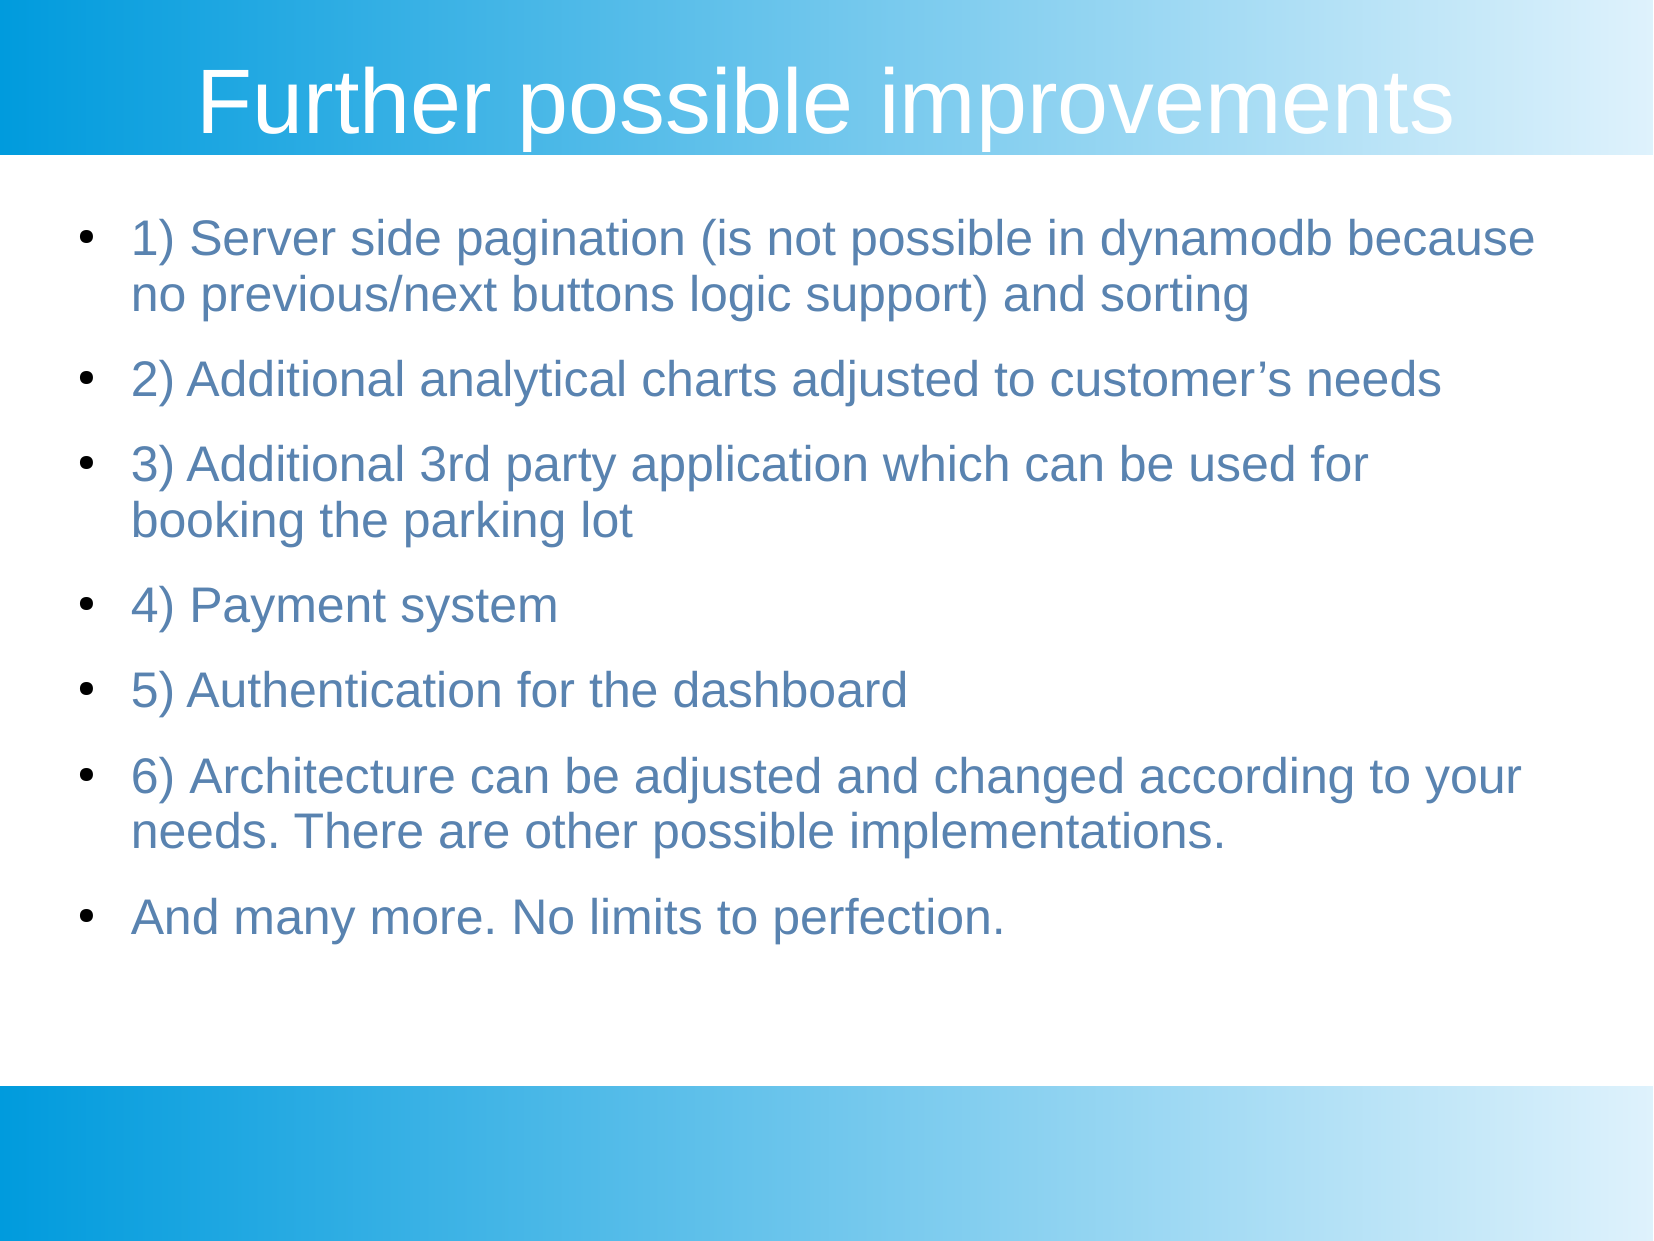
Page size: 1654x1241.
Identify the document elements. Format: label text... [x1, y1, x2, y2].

list 1) Server side pagination (is not possible in dynamodb because no previous/next buttons logic support) and sorting 2) Additional analytical charts adjusted to customer’s needs 3) Additional 3rd party application which can be used for booking the parking lot 4) Payment system 5) Authentication for the dashboard 6) Architecture can be adjusted and changed according to your needs. There are other possible implementations. And many more. No limits to perfection. [60, 210, 1549, 930]
title Further possible improvements [82, 49, 1571, 155]
